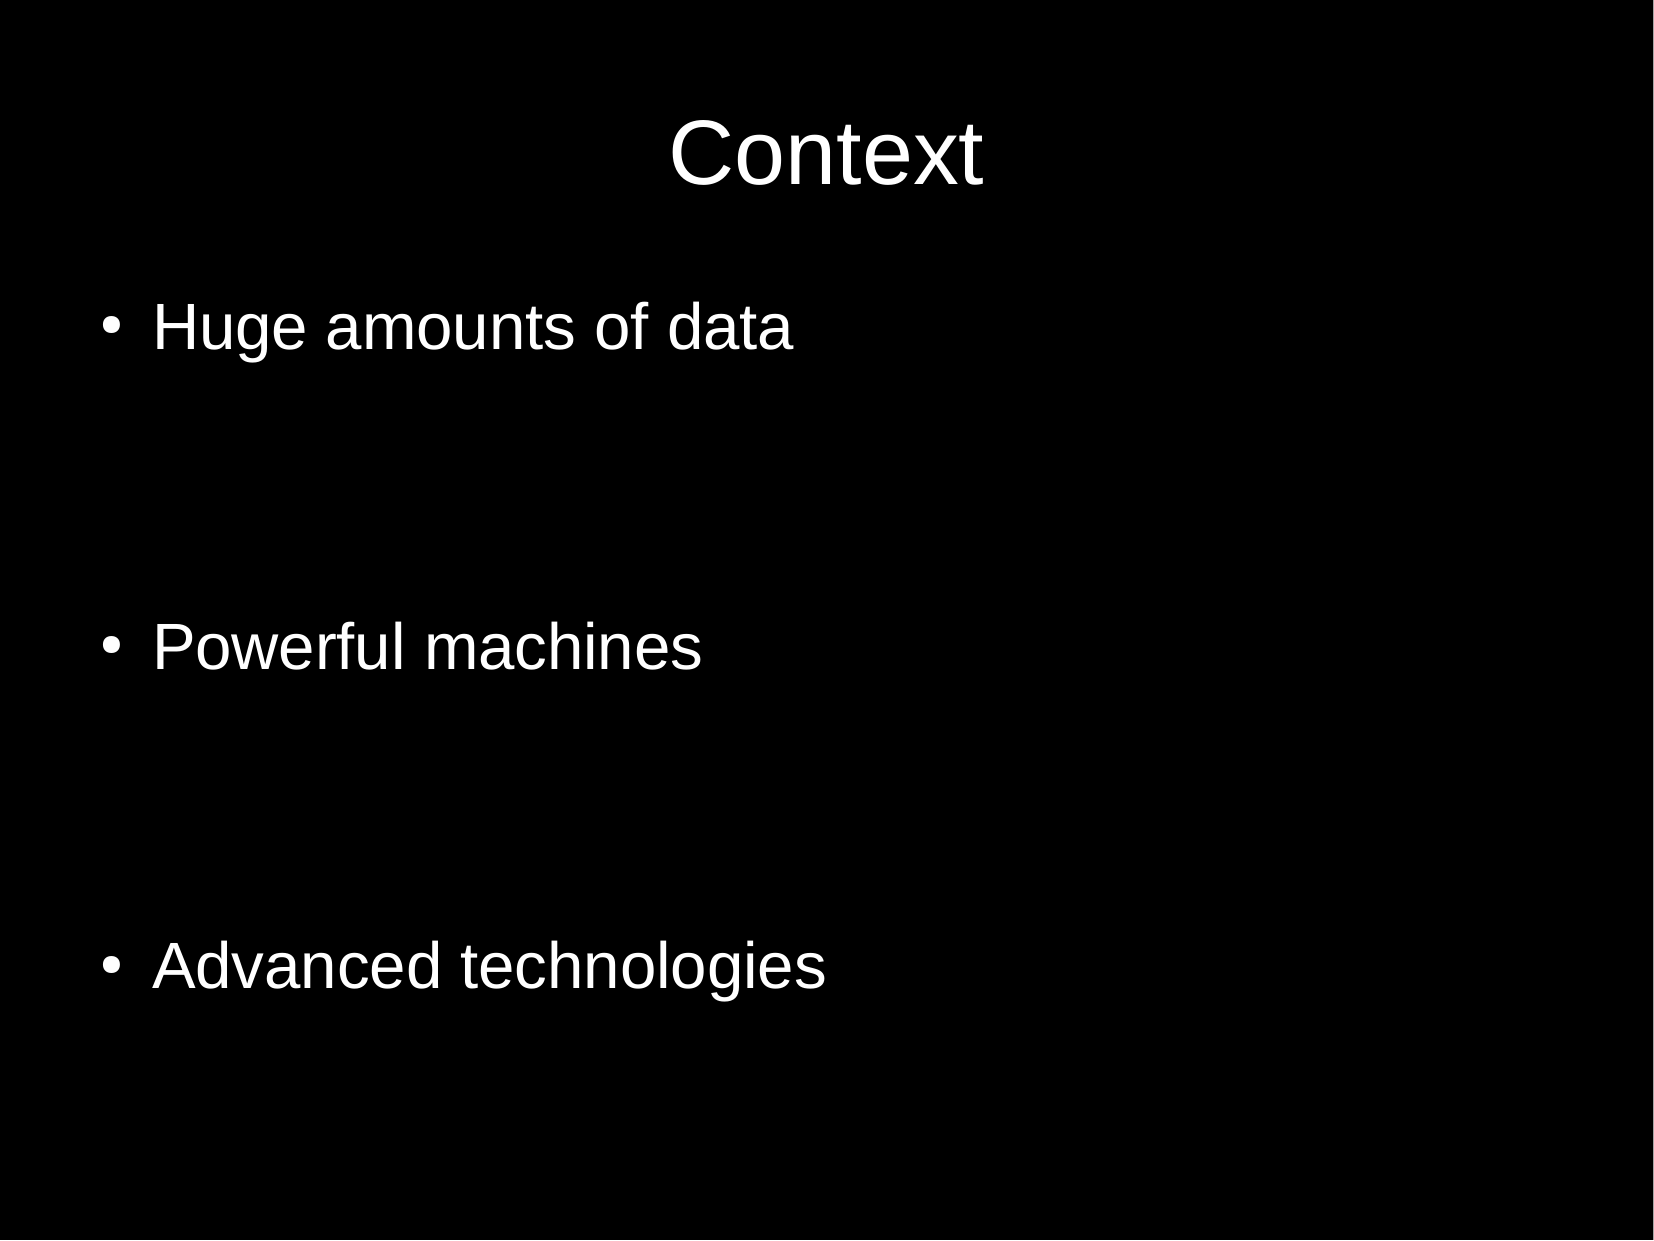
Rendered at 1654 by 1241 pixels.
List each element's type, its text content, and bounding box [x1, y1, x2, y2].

list Huge amounts of data Powerful machines Advanced technologies [82, 290, 1571, 1010]
title Context [82, 49, 1571, 257]
